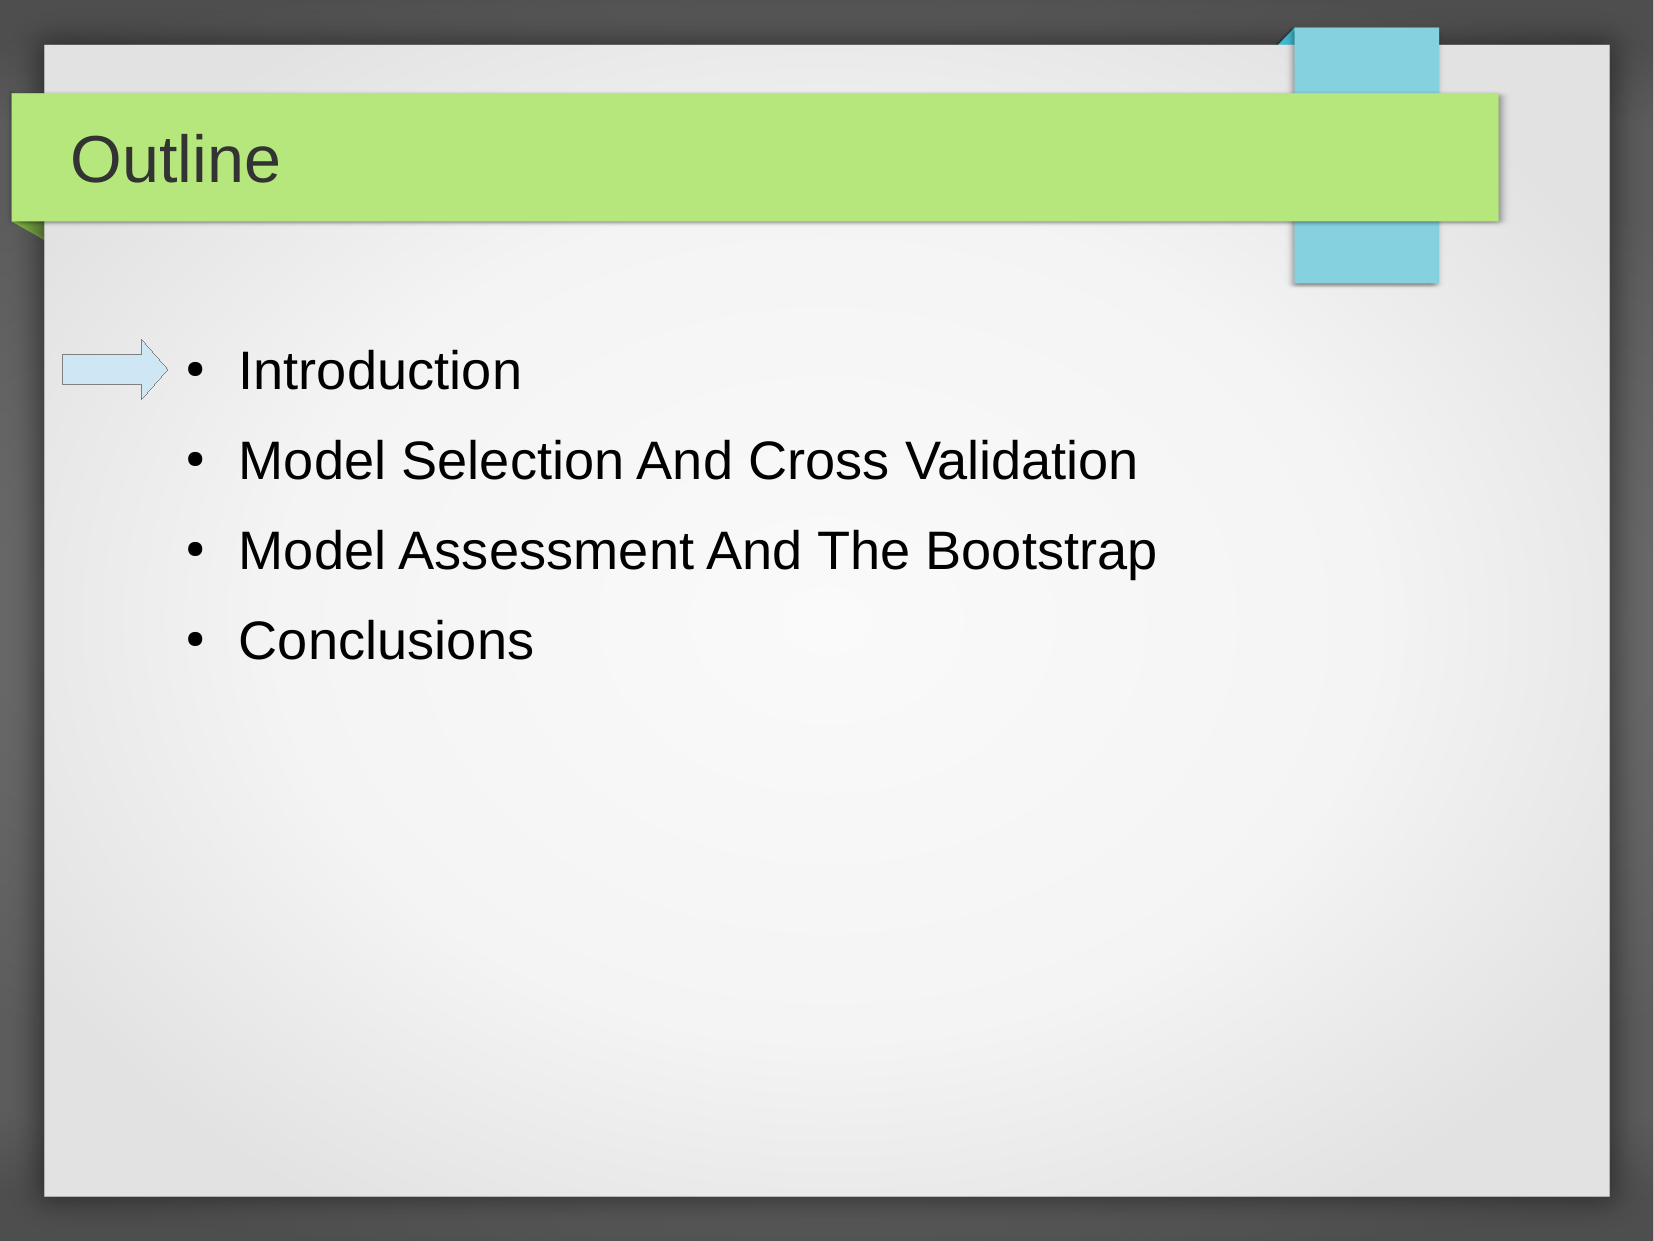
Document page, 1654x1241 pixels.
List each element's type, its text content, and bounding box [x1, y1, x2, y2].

picture [0, 0, 1654, 1241]
text_box [62, 339, 168, 400]
title Outline [70, 106, 1229, 213]
list Introduction Model Selection And Cross Validation Model Assessment And The Bootstrap Conclusions [167, 340, 1623, 1060]
